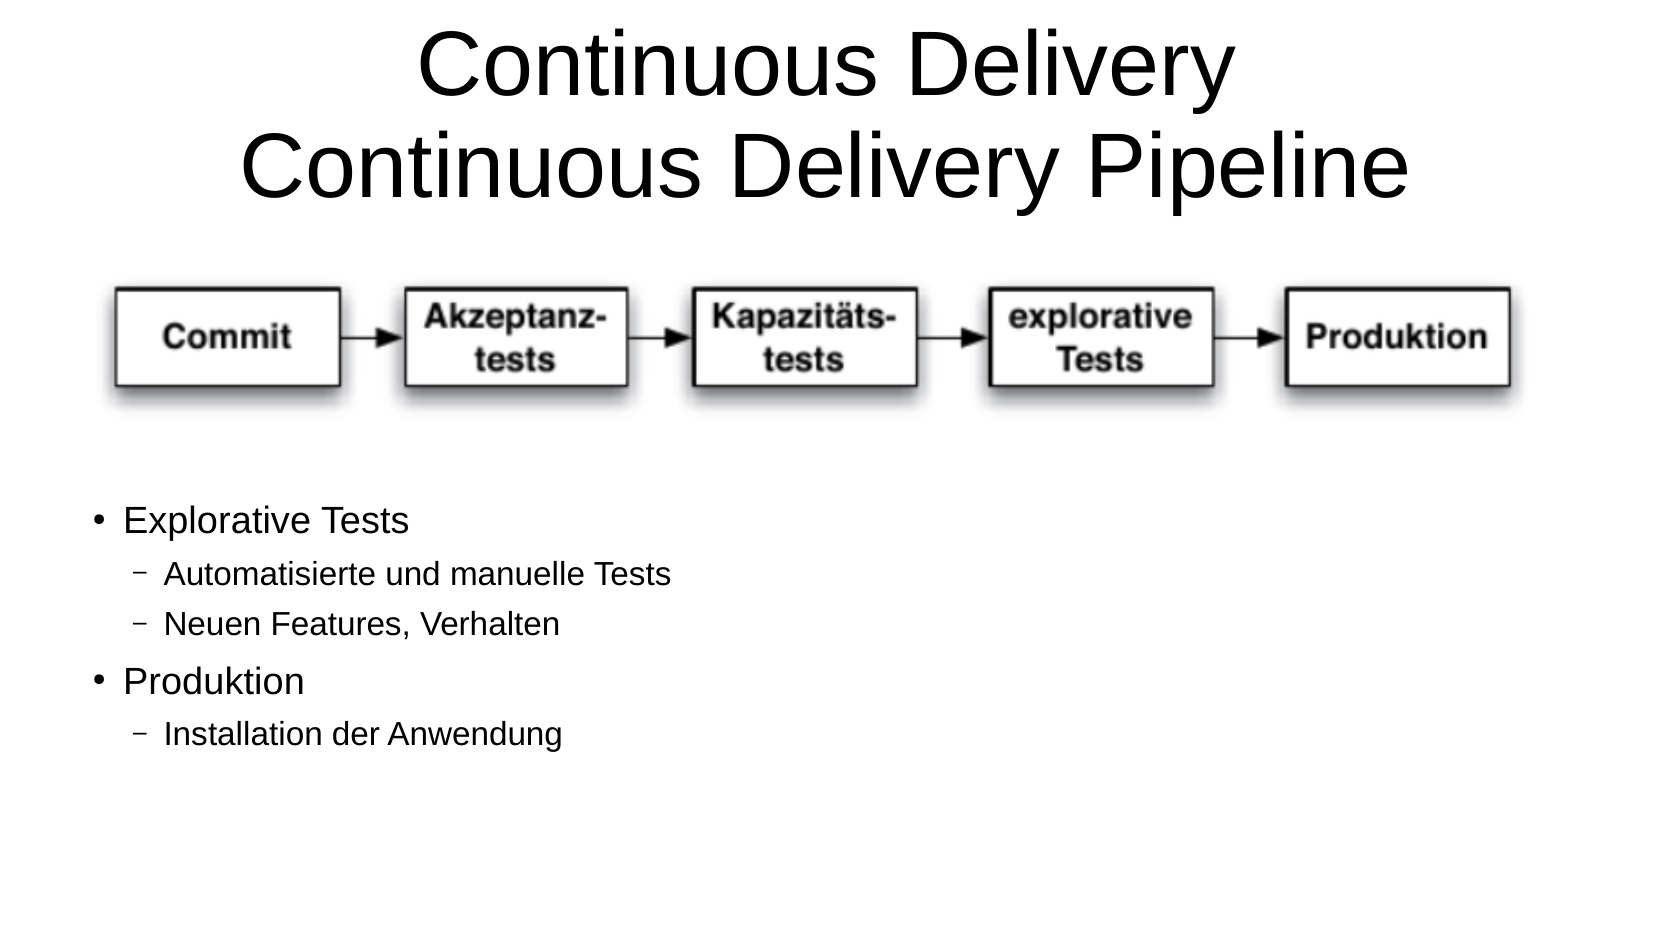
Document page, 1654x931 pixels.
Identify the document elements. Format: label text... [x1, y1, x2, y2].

title Continuous Delivery Continuous Delivery Pipeline [82, 12, 1571, 218]
list Explorative Tests Automatisierte und manuelle Tests Neuen Features, Verhalten Produktion Installation der Anwendung [82, 499, 1571, 757]
picture [82, 252, 1571, 440]
